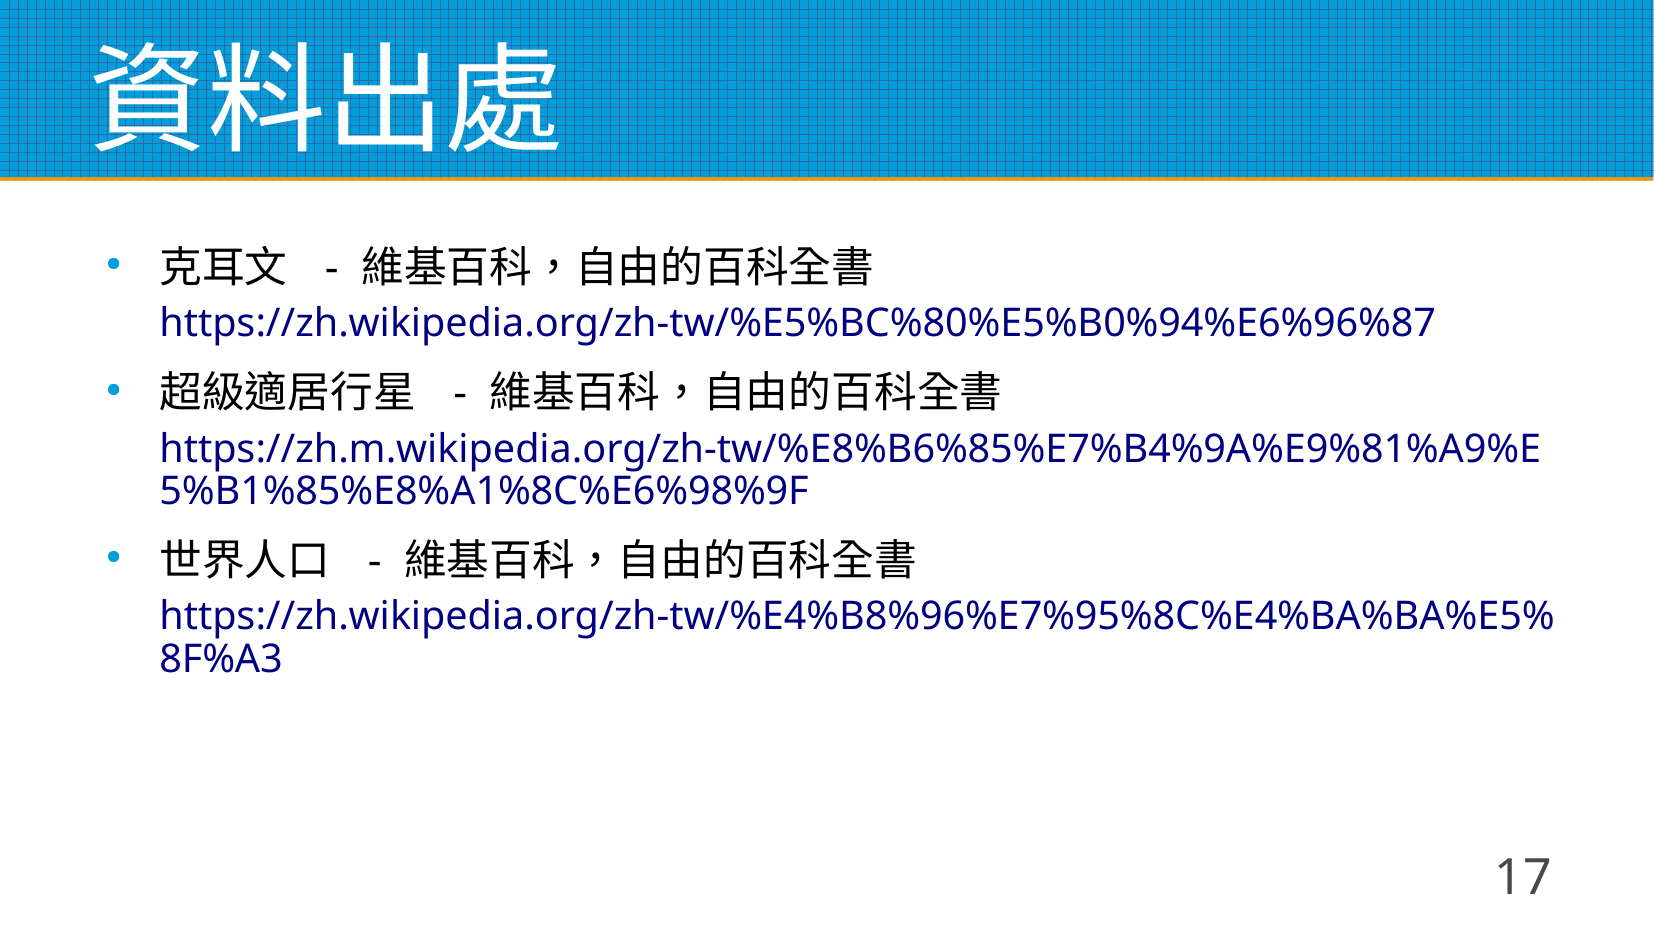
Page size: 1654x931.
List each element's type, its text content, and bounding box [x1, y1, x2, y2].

title 資料出處 [88, 14, 1565, 178]
list 克耳文 - 維基百科，自由的百科全書https://zh.wikipedia.org/zh-tw/%E5%BC%80%E5%B0%94%E6%96%87 超級適居行星 - 維基百科，自由的百科全書https://zh.m.wikipedia.org/zh-tw/%E8%B6%85%E7%B4%9A%E9%81%A9%E5%B1%85%E8%A1%8C%E6%98%9F 世界人口 - 維基百科，自由的百科全書https://zh.wikipedia.org/zh-tw/%E4%B8%96%E7%95%8C%E4%BA%BA%E5%8F%A3 [88, 236, 1565, 813]
